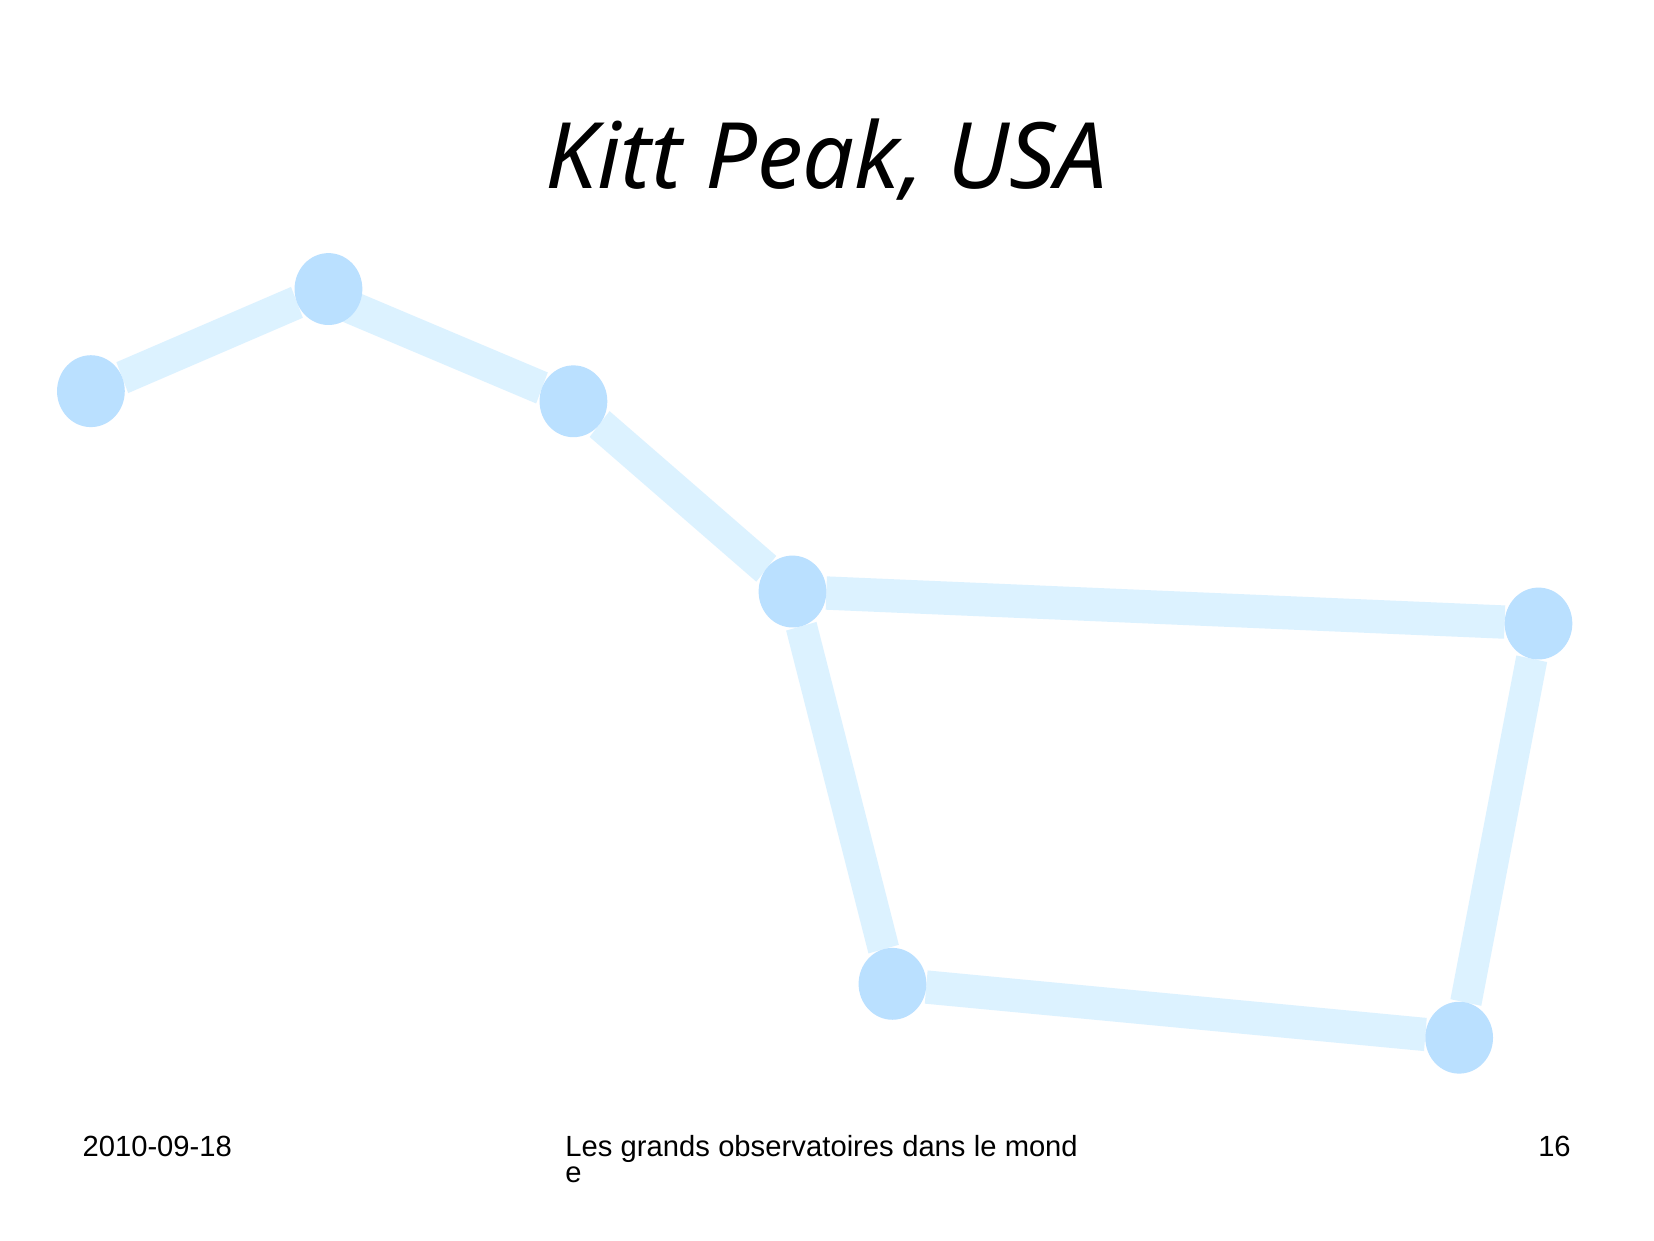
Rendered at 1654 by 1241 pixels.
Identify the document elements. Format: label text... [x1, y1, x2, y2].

title Kitt Peak, USA [82, 56, 1571, 250]
